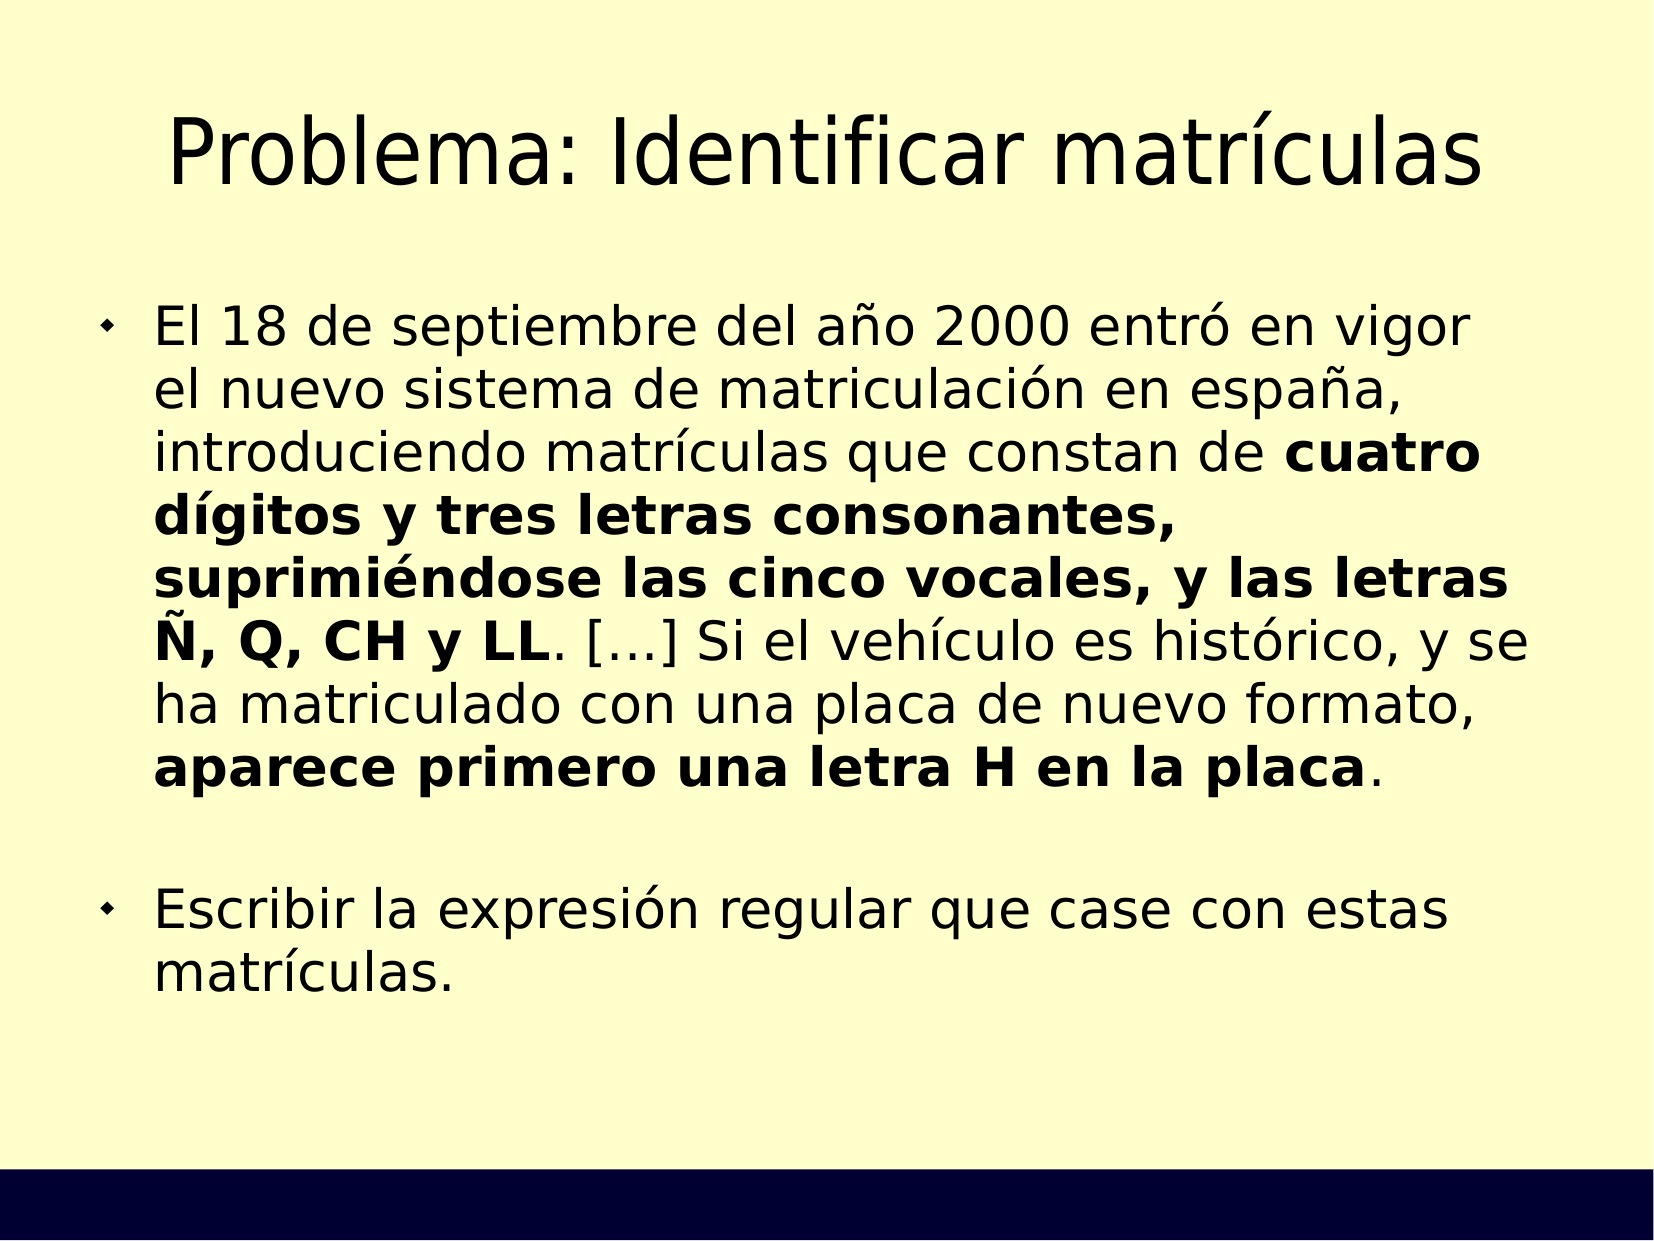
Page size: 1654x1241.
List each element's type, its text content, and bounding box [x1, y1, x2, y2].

list El 18 de septiembre del año 2000 entró en vigor el nuevo sistema de matriculación en españa, introduciendo matrículas que constan de cuatro dígitos y tres letras consonantes, suprimiéndose las cinco vocales, y las letras Ñ, Q, CH y LL. [...] Si el vehículo es histórico, y se ha matriculado con una placa de nuevo formato, aparece primero una letra H en la placa. Escribir la expresión regular que case con estas matrículas. [82, 290, 1538, 1010]
title Problema: Identificar matrículas [82, 49, 1571, 257]
